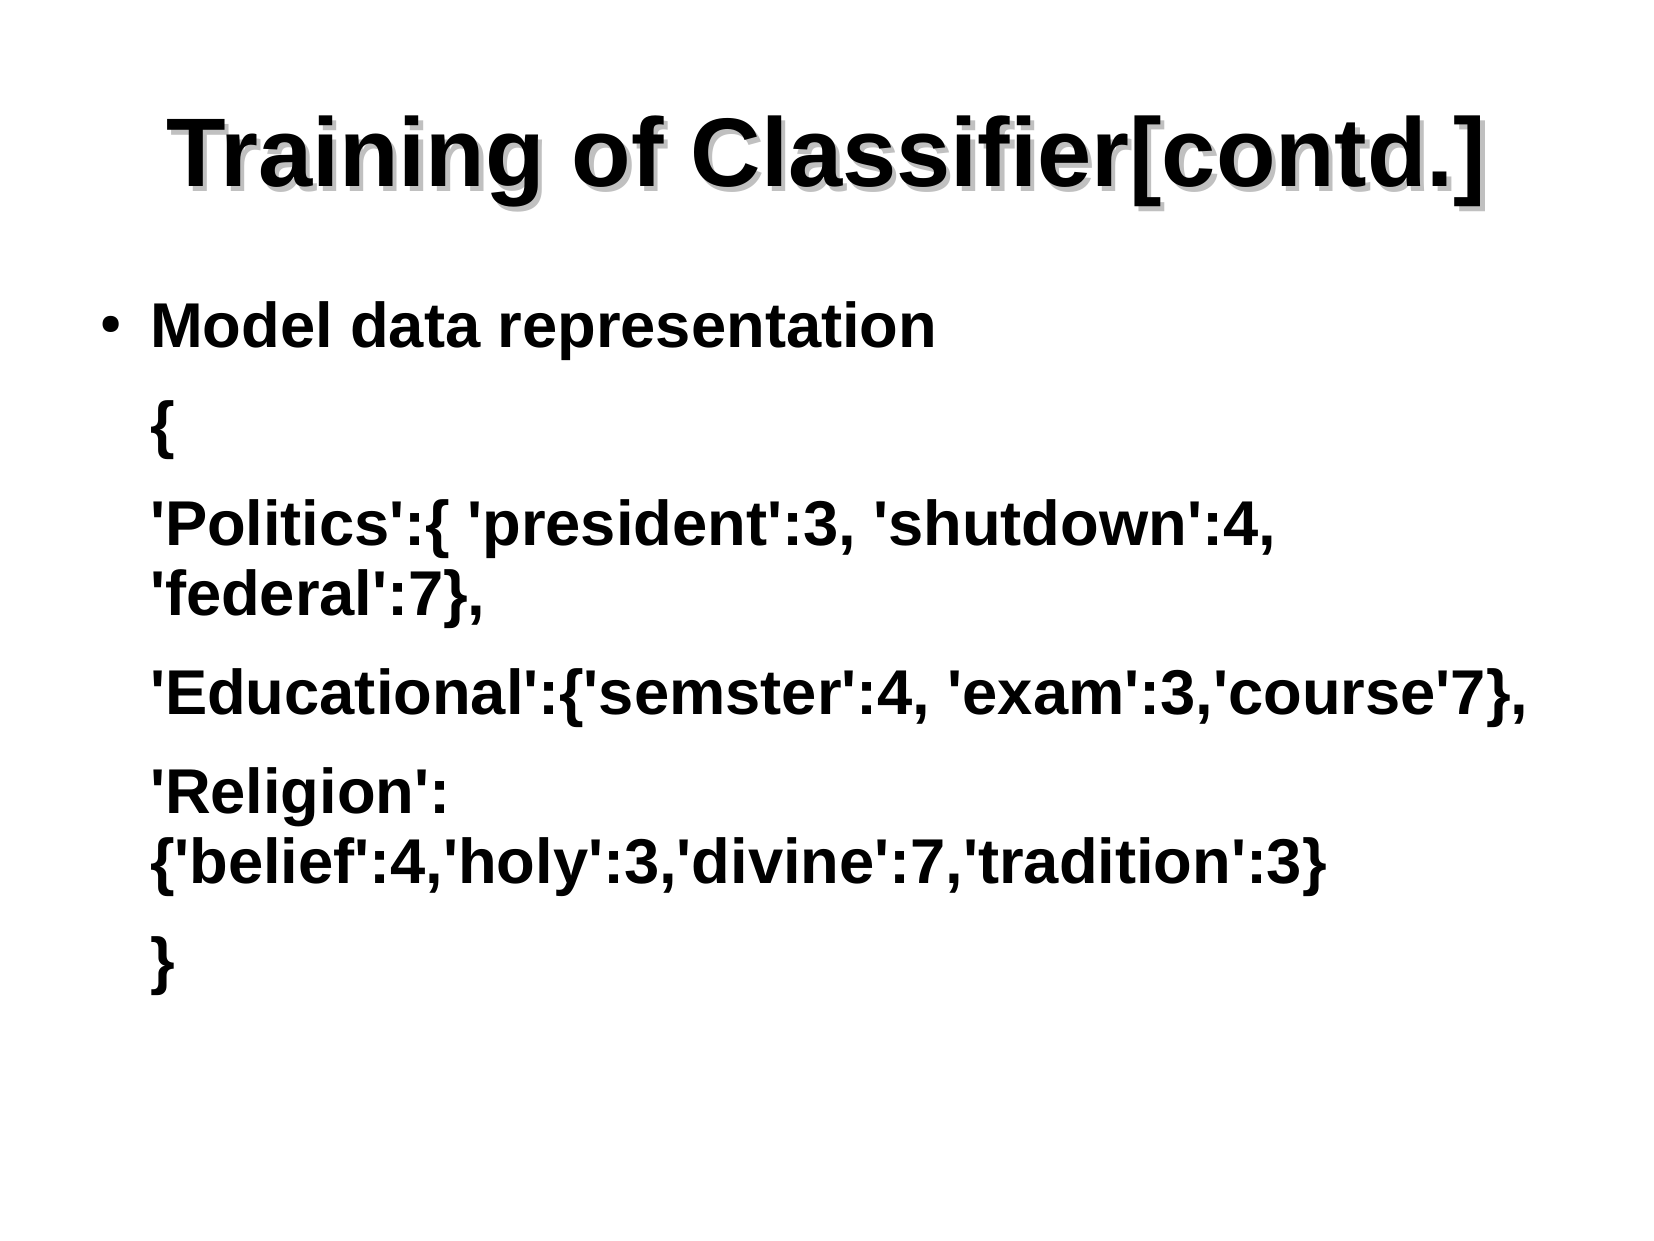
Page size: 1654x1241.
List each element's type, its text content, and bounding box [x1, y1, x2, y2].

title Training of Classifier[contd.] [82, 49, 1571, 257]
list Model data representation { 'Politics':{ 'president':3, 'shutdown':4, 'federal':7}, 'Educational':{'semster':4, 'exam':3,'course'7}, 'Religion':{'belief':4,'holy':3,'divine':7,'tradition':3} } [82, 290, 1571, 1010]
